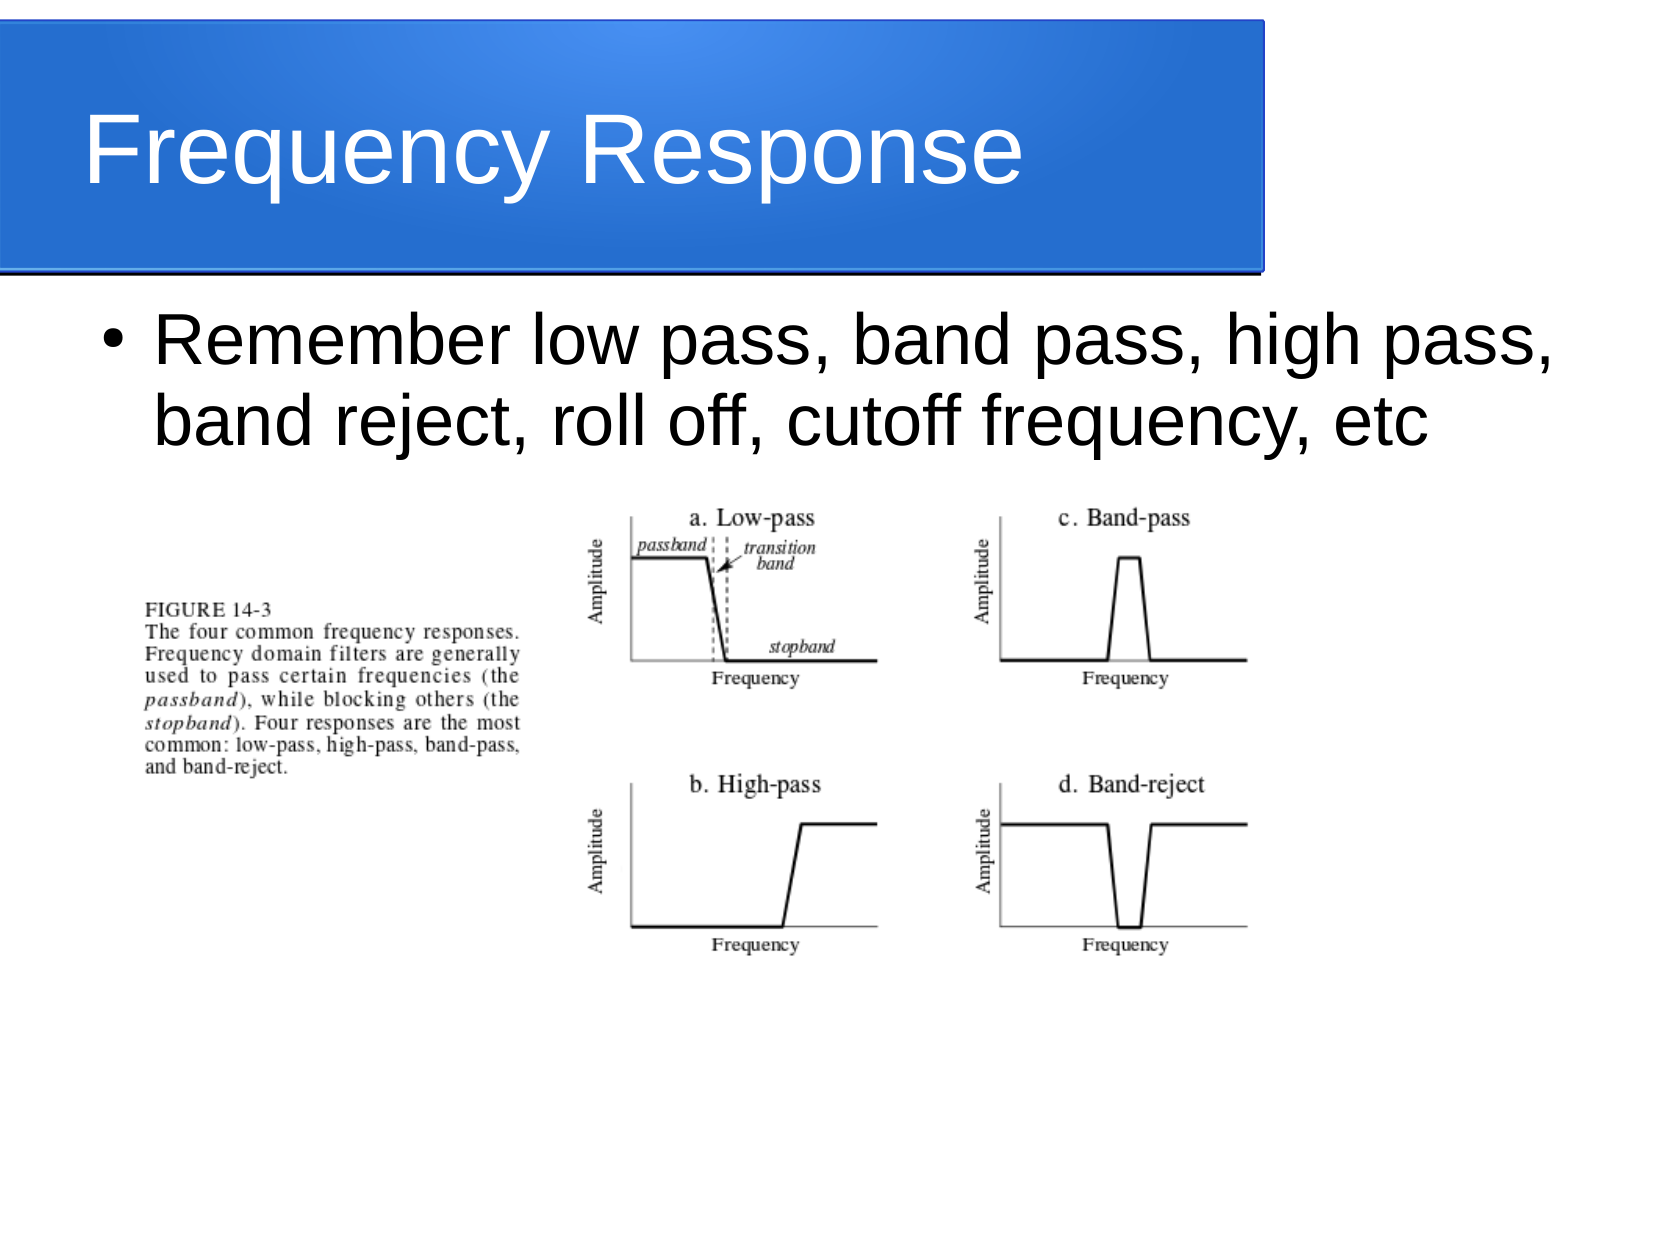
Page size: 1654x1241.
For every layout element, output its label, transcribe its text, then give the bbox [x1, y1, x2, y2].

title Frequency Response [82, 47, 1235, 252]
list Remember low pass, band pass, high pass, band reject, roll off, cutoff frequency, etc [82, 299, 1571, 1019]
picture [97, 479, 1306, 984]
